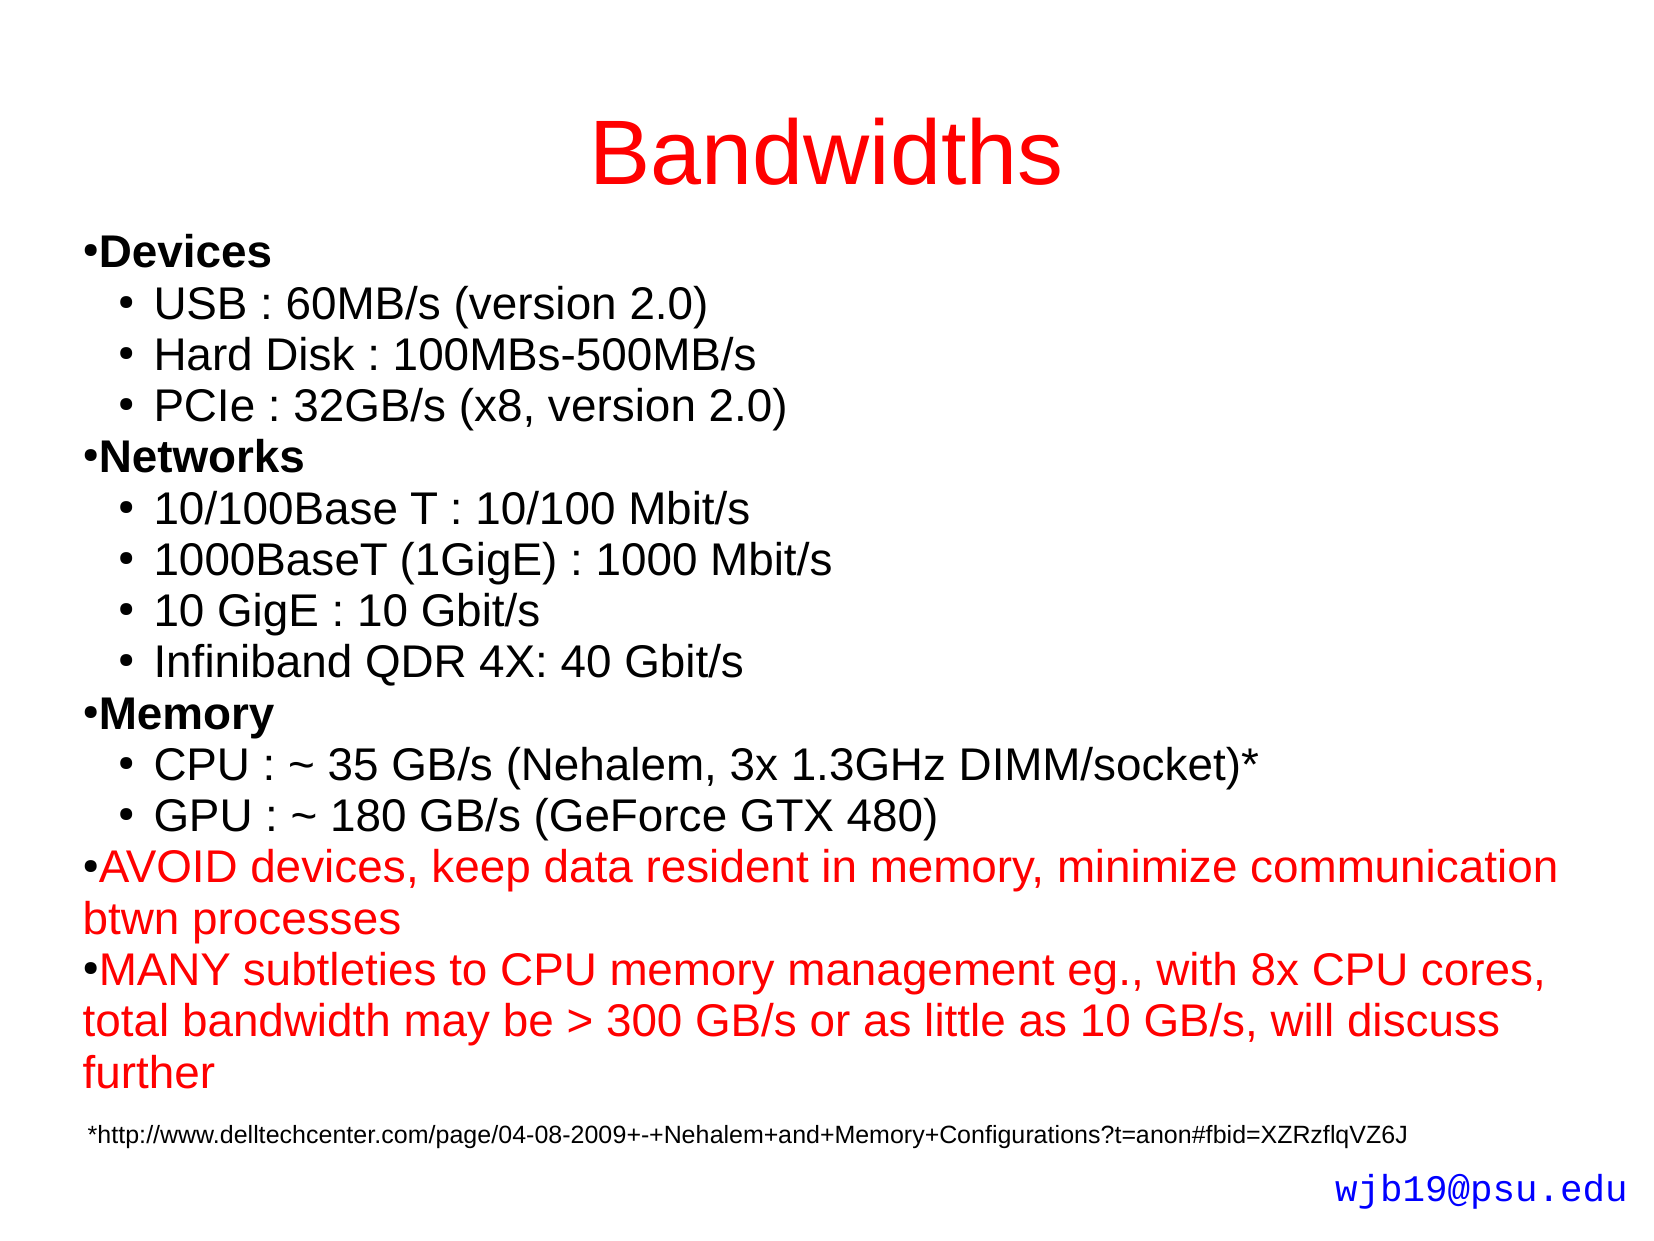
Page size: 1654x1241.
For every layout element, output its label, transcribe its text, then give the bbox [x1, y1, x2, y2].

subtitle Devices USB : 60MB/s (version 2.0) Hard Disk : 100MBs-500MB/s PCIe : 32GB/s (x8, version 2.0) Networks 10/100Base T : 10/100 Mbit/s 1000BaseT (1GigE) : 1000 Mbit/s 10 GigE : 10 Gbit/s Infiniband QDR 4X: 40 Gbit/s Memory CPU : ~ 35 GB/s (Nehalem, 3x 1.3GHz DIMM/socket)* GPU : ~ 180 GB/s (GeForce GTX 480) AVOID devices, keep data resident in memory, minimize communication btwn processes MANY subtleties to CPU memory management eg., with 8x CPU cores, total bandwidth may be > 300 GB/s or as little as 10 GB/s, will discuss further [82, 226, 1571, 1113]
title Bandwidths [82, 49, 1571, 226]
text_box *http://www.delltechcenter.com/page/04-08-2009+-+Nehalem+and+Memory+Configurations?t=anon#fbid=XZRzflqVZ6J [72, 1113, 1611, 1171]
text_box wjb19@psu.edu [1320, 1162, 1643, 1220]
